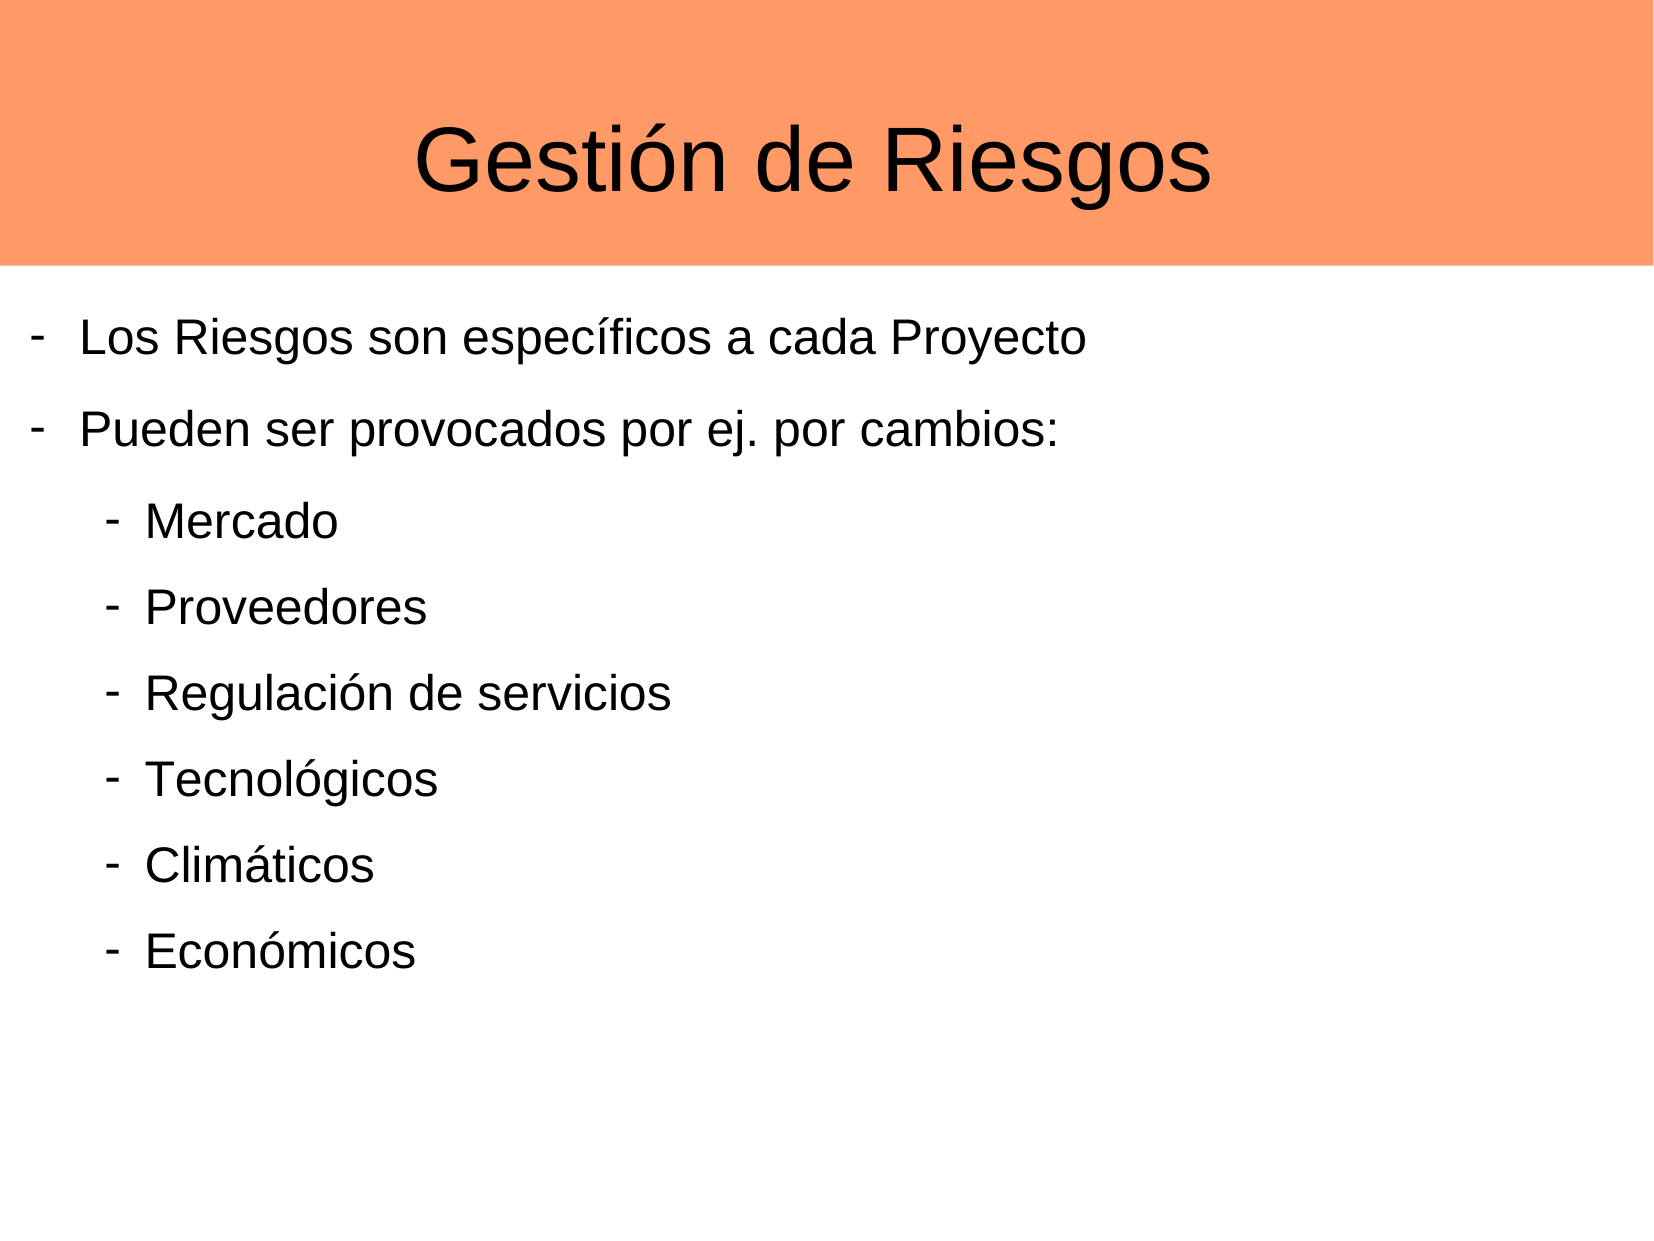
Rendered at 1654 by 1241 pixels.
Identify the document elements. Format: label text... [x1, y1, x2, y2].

text_box [0, 0, 1654, 266]
text_box Gestión de Riesgos [82, 56, 1571, 249]
text_box Los Riesgos son específicos a cada Proyecto Pueden ser provocados por ej. por cambios: Mercado Proveedores Regulación de servicios Tecnológicos Climáticos Económicos [29, 301, 1624, 1241]
